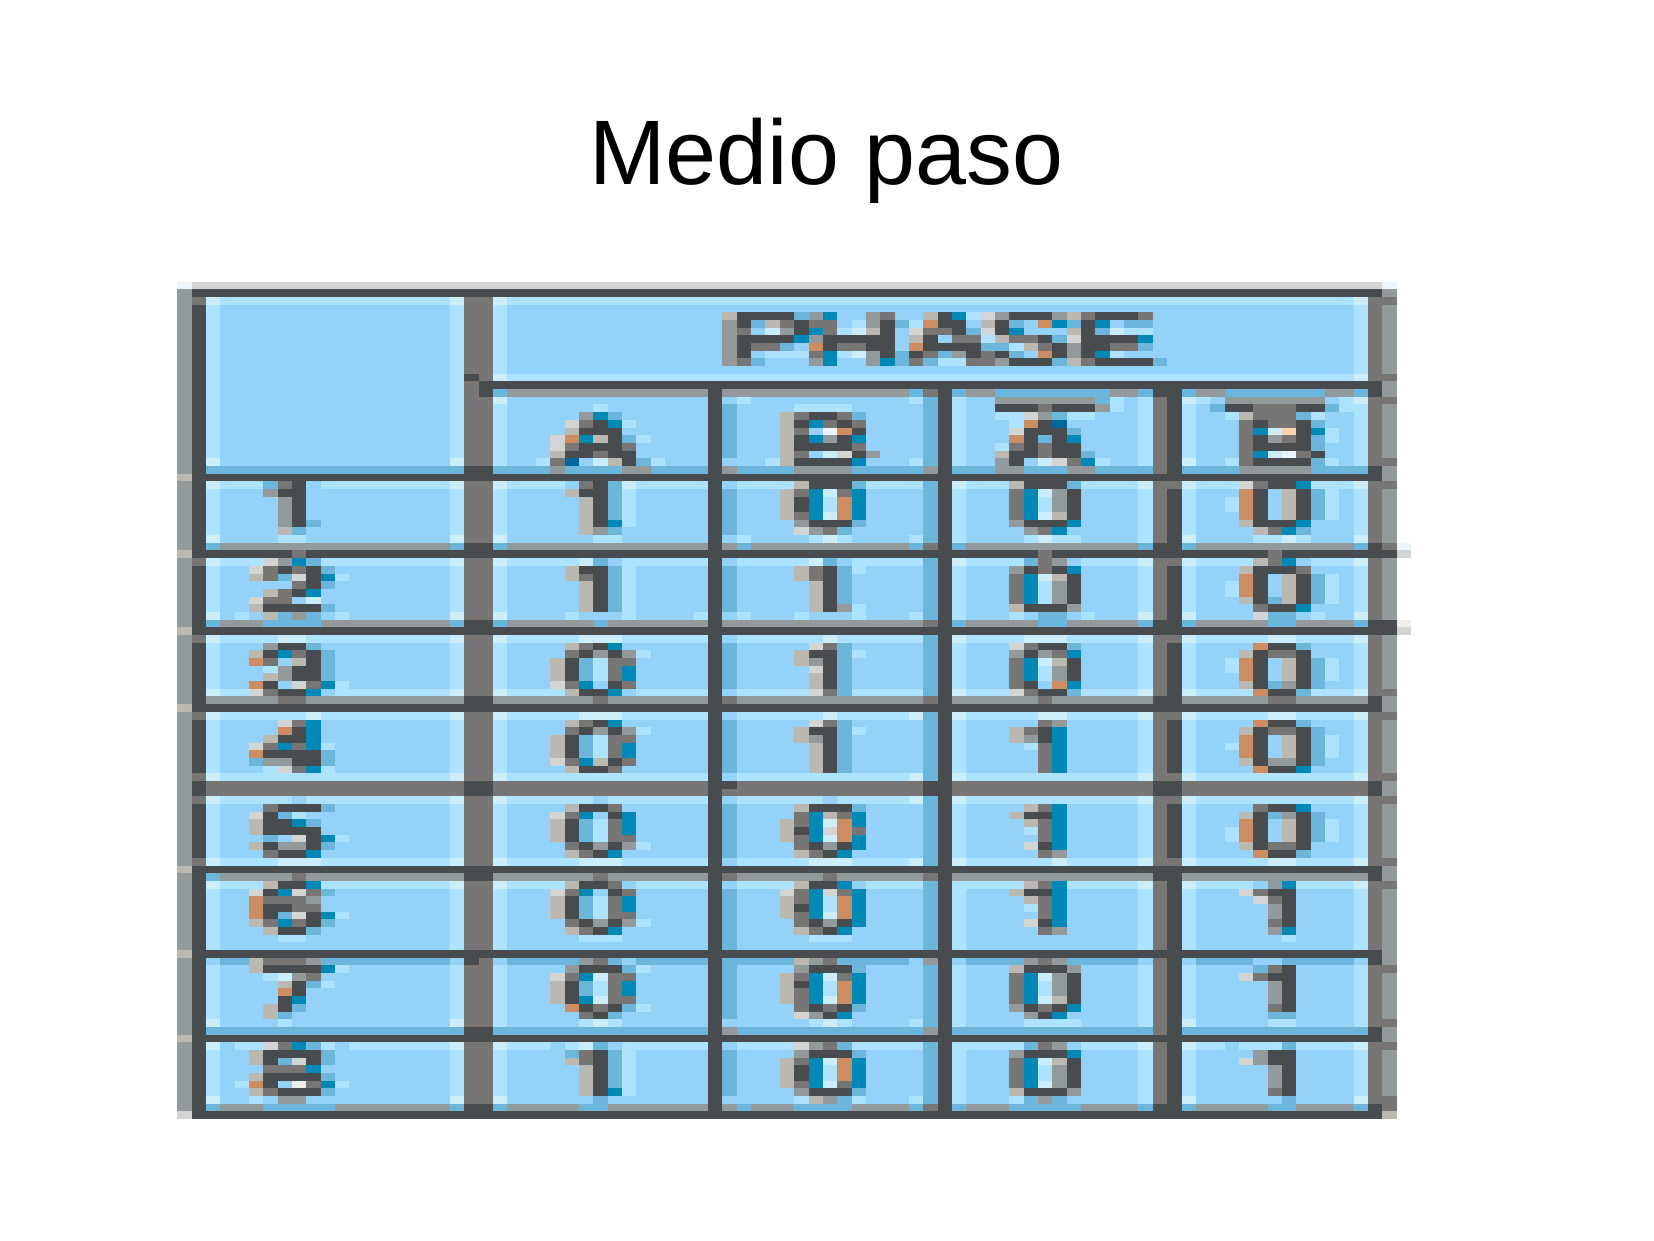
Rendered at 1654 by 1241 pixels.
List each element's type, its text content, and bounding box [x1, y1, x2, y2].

title Medio paso [82, 49, 1571, 257]
picture [106, 259, 1512, 1158]
